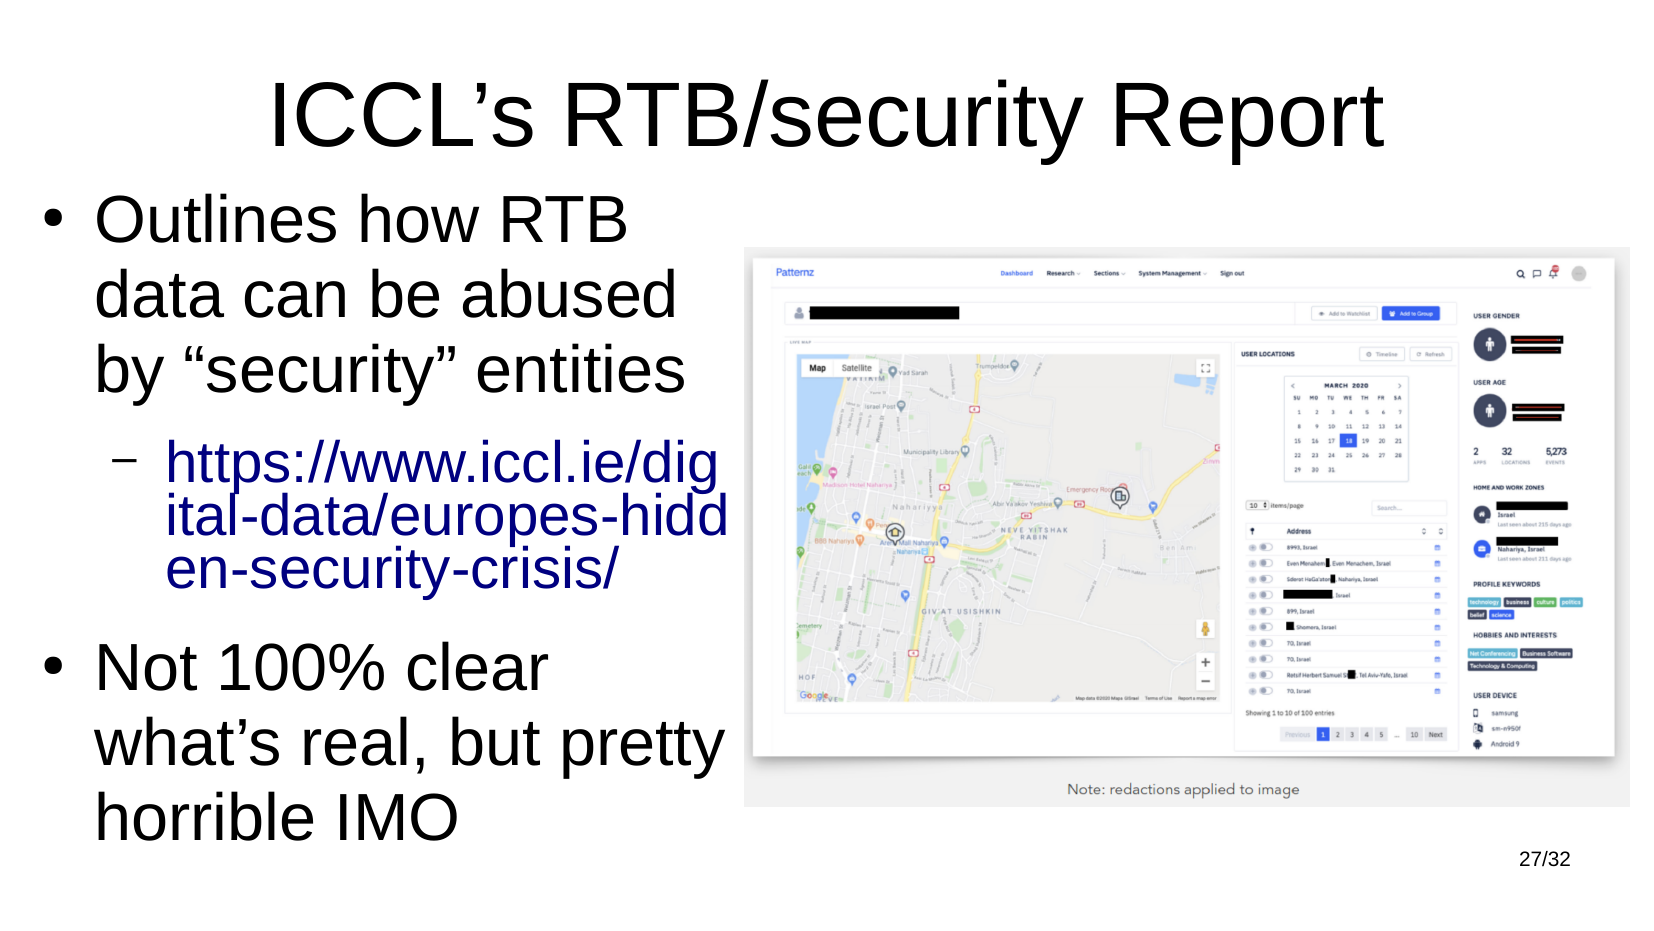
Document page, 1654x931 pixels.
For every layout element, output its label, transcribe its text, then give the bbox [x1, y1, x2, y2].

picture [744, 247, 1630, 807]
title ICCL’s RTB/security Report [82, 37, 1571, 193]
list Outlines how RTB data can be abused by “security” entities https://www.iccl.ie/digital-data/europes-hidden-security-crisis/ Not 100% clear what’s real, but pretty horrible IMO [23, 182, 733, 804]
